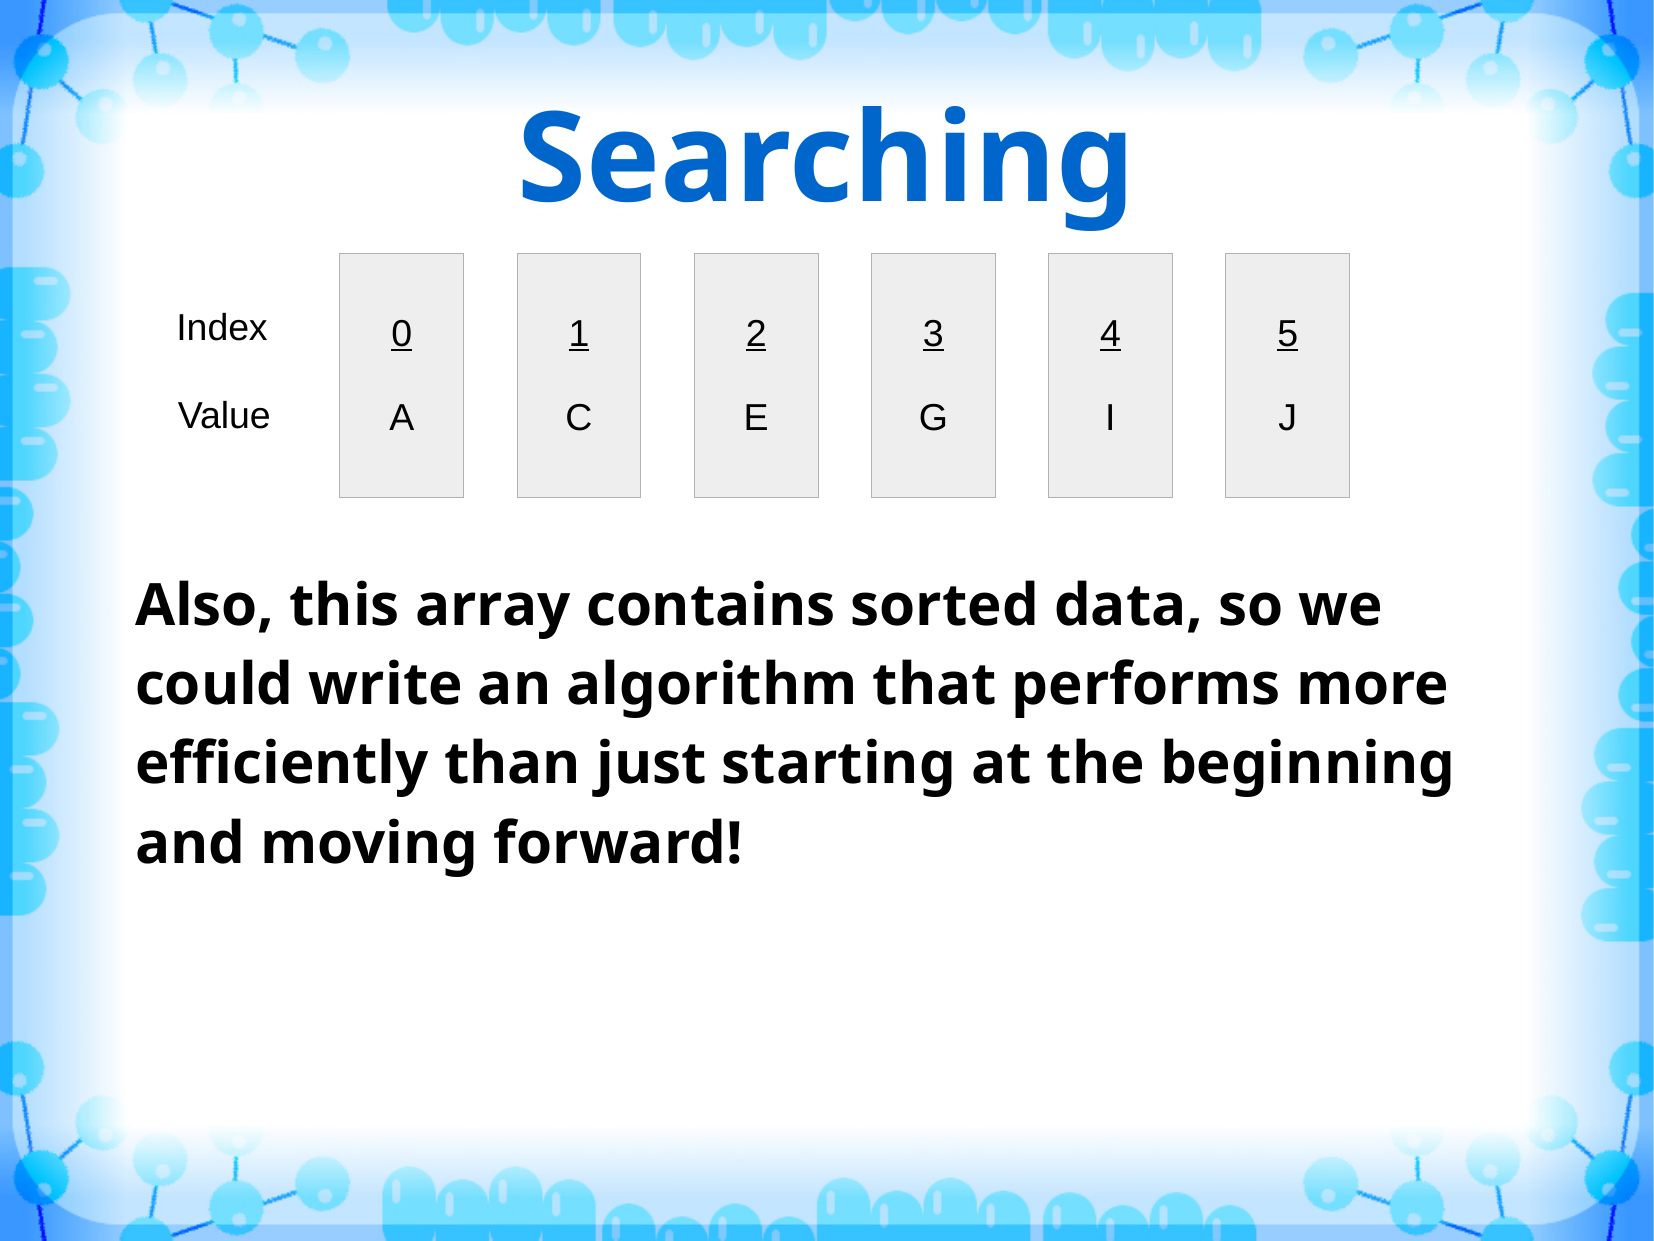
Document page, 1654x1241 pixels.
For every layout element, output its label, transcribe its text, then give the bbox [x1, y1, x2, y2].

text_box 5 J [1225, 253, 1350, 498]
text_box Also, this array contains sorted data, so we could write an algorithm that performs more efficiently than just starting at the beginning and moving forward! [135, 563, 1509, 996]
text_box Index [119, 298, 325, 356]
text_box Value [122, 387, 327, 444]
text_box 3 G [871, 253, 996, 498]
text_box 2 E [694, 253, 819, 498]
title Searching [82, 49, 1571, 257]
text_box 0 A [339, 253, 464, 498]
text_box 1 C [517, 253, 641, 498]
text_box 4 I [1048, 253, 1173, 498]
picture [0, 0, 1654, 1241]
